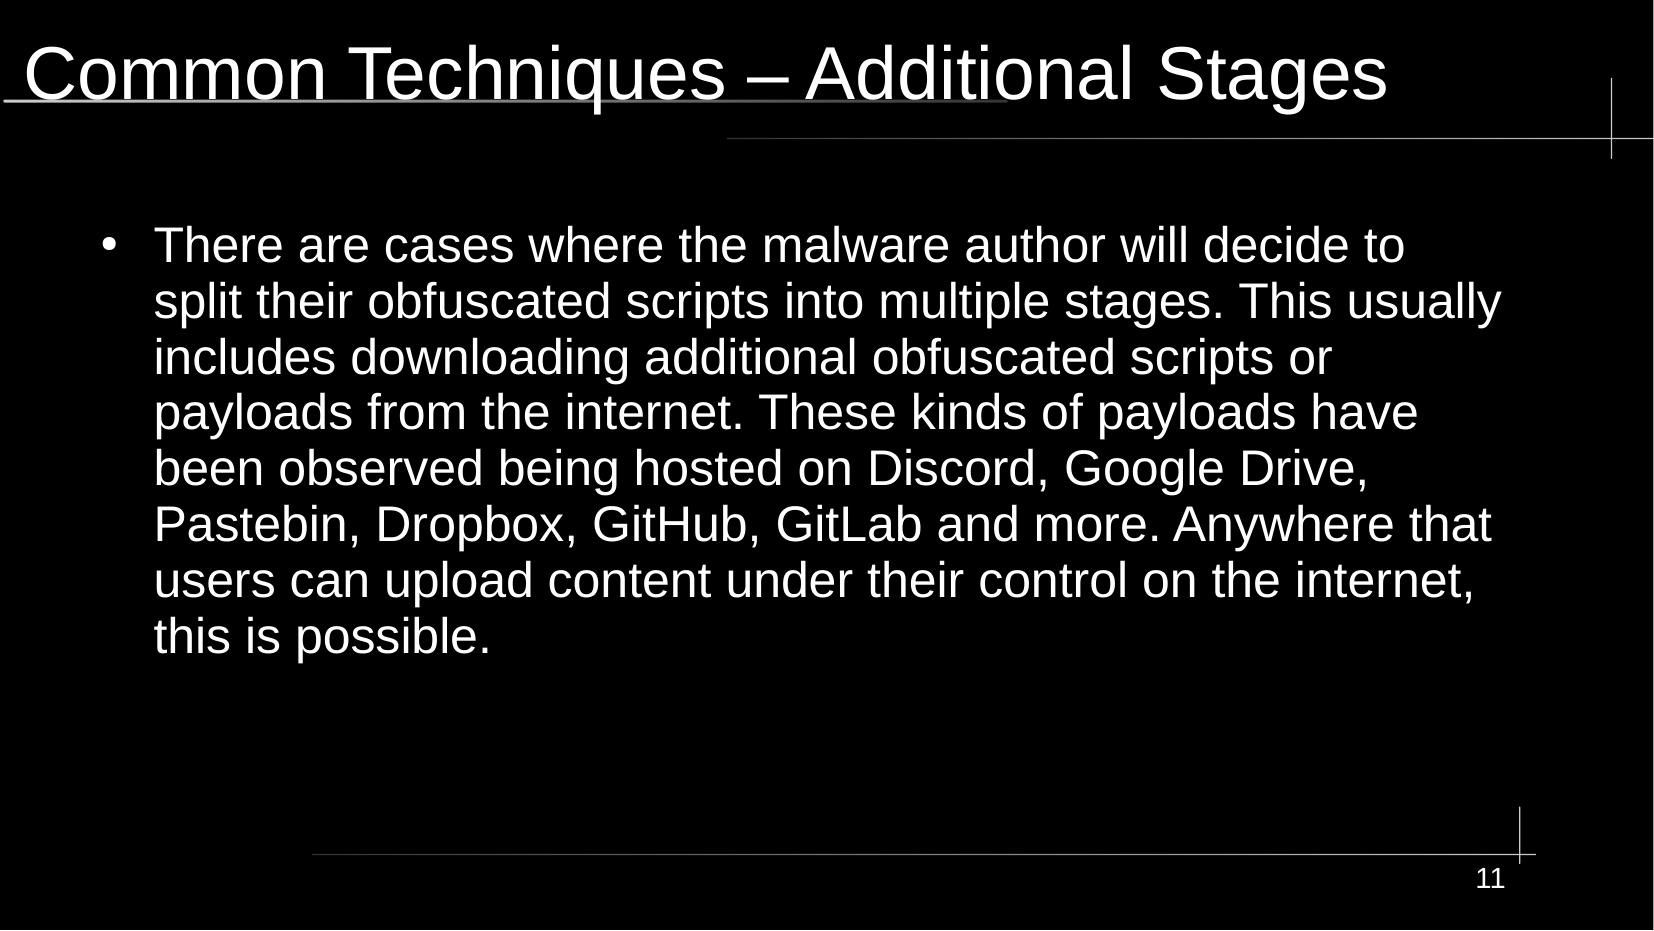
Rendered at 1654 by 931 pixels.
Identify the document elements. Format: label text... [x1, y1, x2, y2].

title Common Techniques – Additional Stages [23, 31, 1589, 219]
list There are cases where the malware author will decide to split their obfuscated scripts into multiple stages. This usually includes downloading additional obfuscated scripts or payloads from the internet. These kinds of payloads have been observed being hosted on Discord, Google Drive, Pastebin, Dropbox, GitHub, GitLab and more. Anywhere that users can upload content under their control on the internet, this is possible. [82, 217, 1506, 758]
